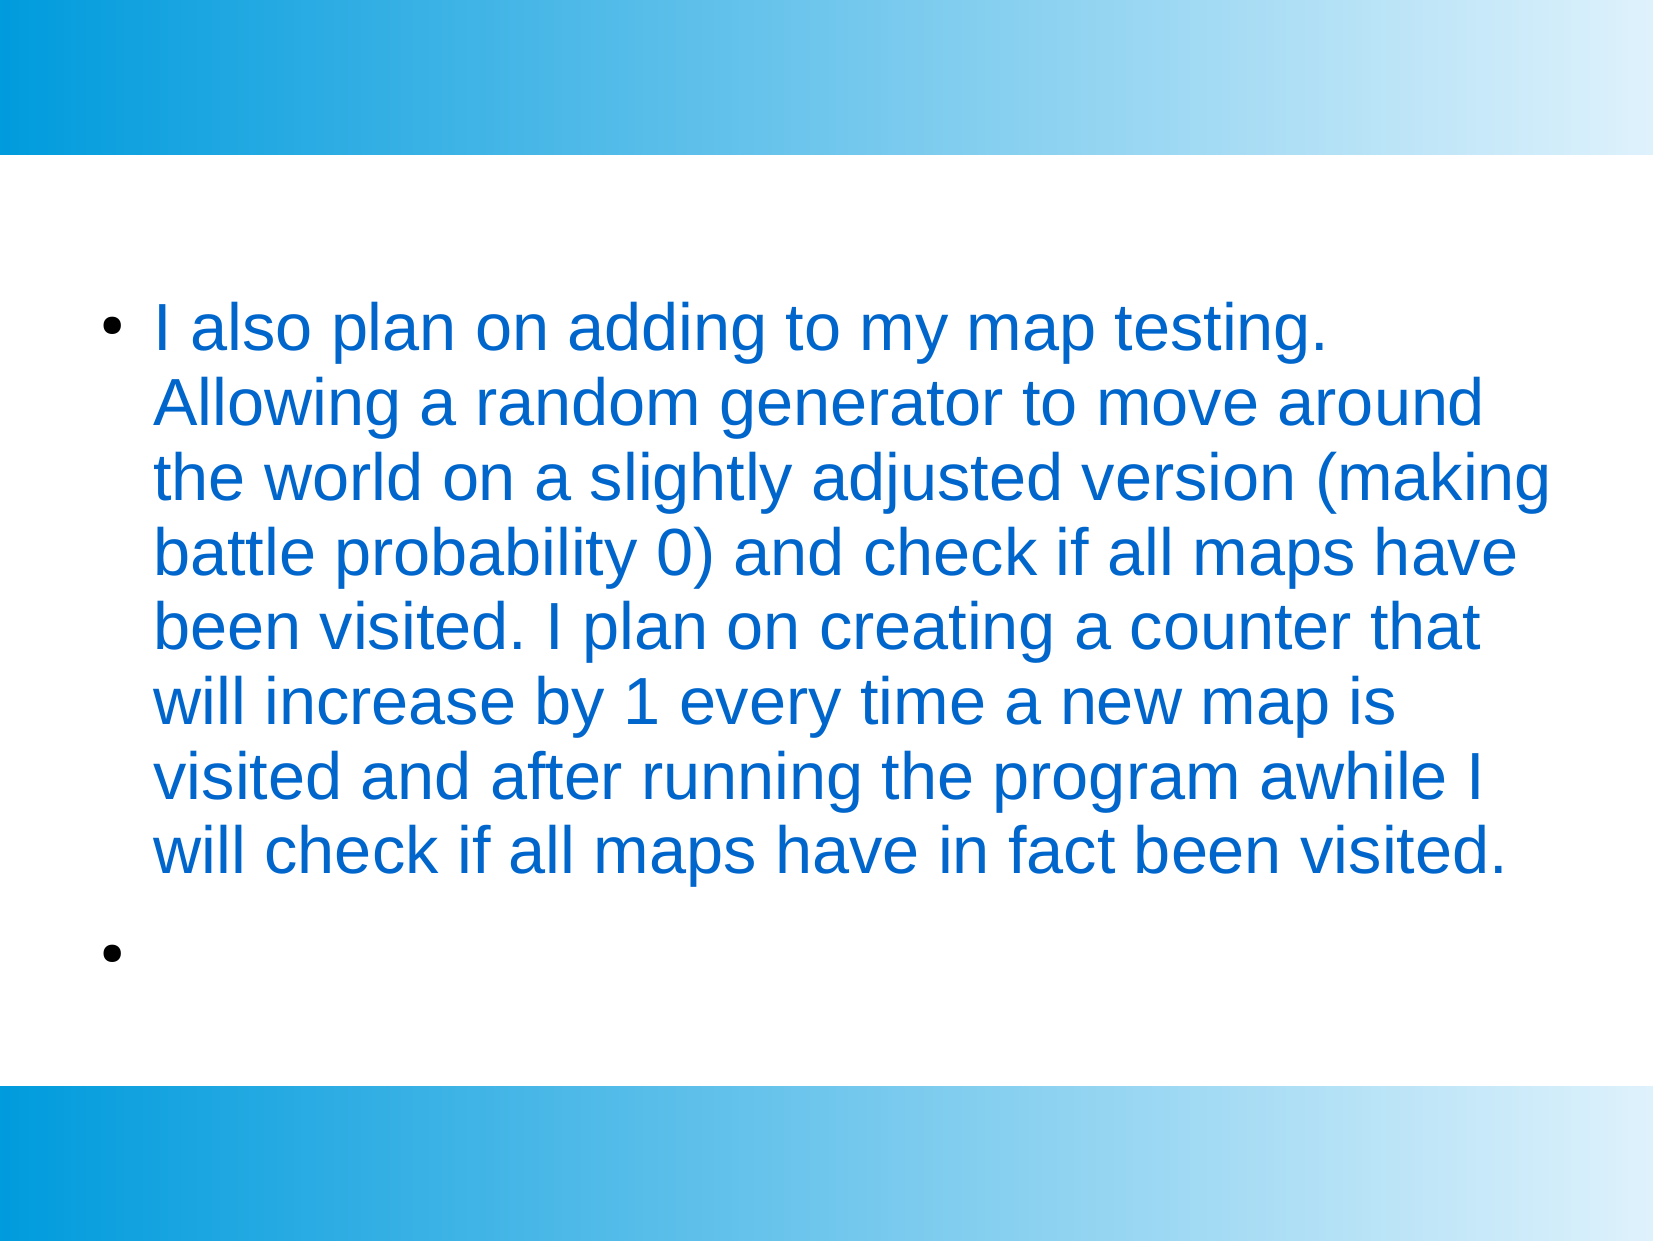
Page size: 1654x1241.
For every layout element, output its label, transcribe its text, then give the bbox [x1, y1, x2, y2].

list I also plan on adding to my map testing. Allowing a random generator to move around the world on a slightly adjusted version (making battle probability 0) and check if all maps have been visited. I plan on creating a counter that will increase by 1 every time a new map is visited and after running the program awhile I will check if all maps have in fact been visited. [82, 290, 1571, 1010]
